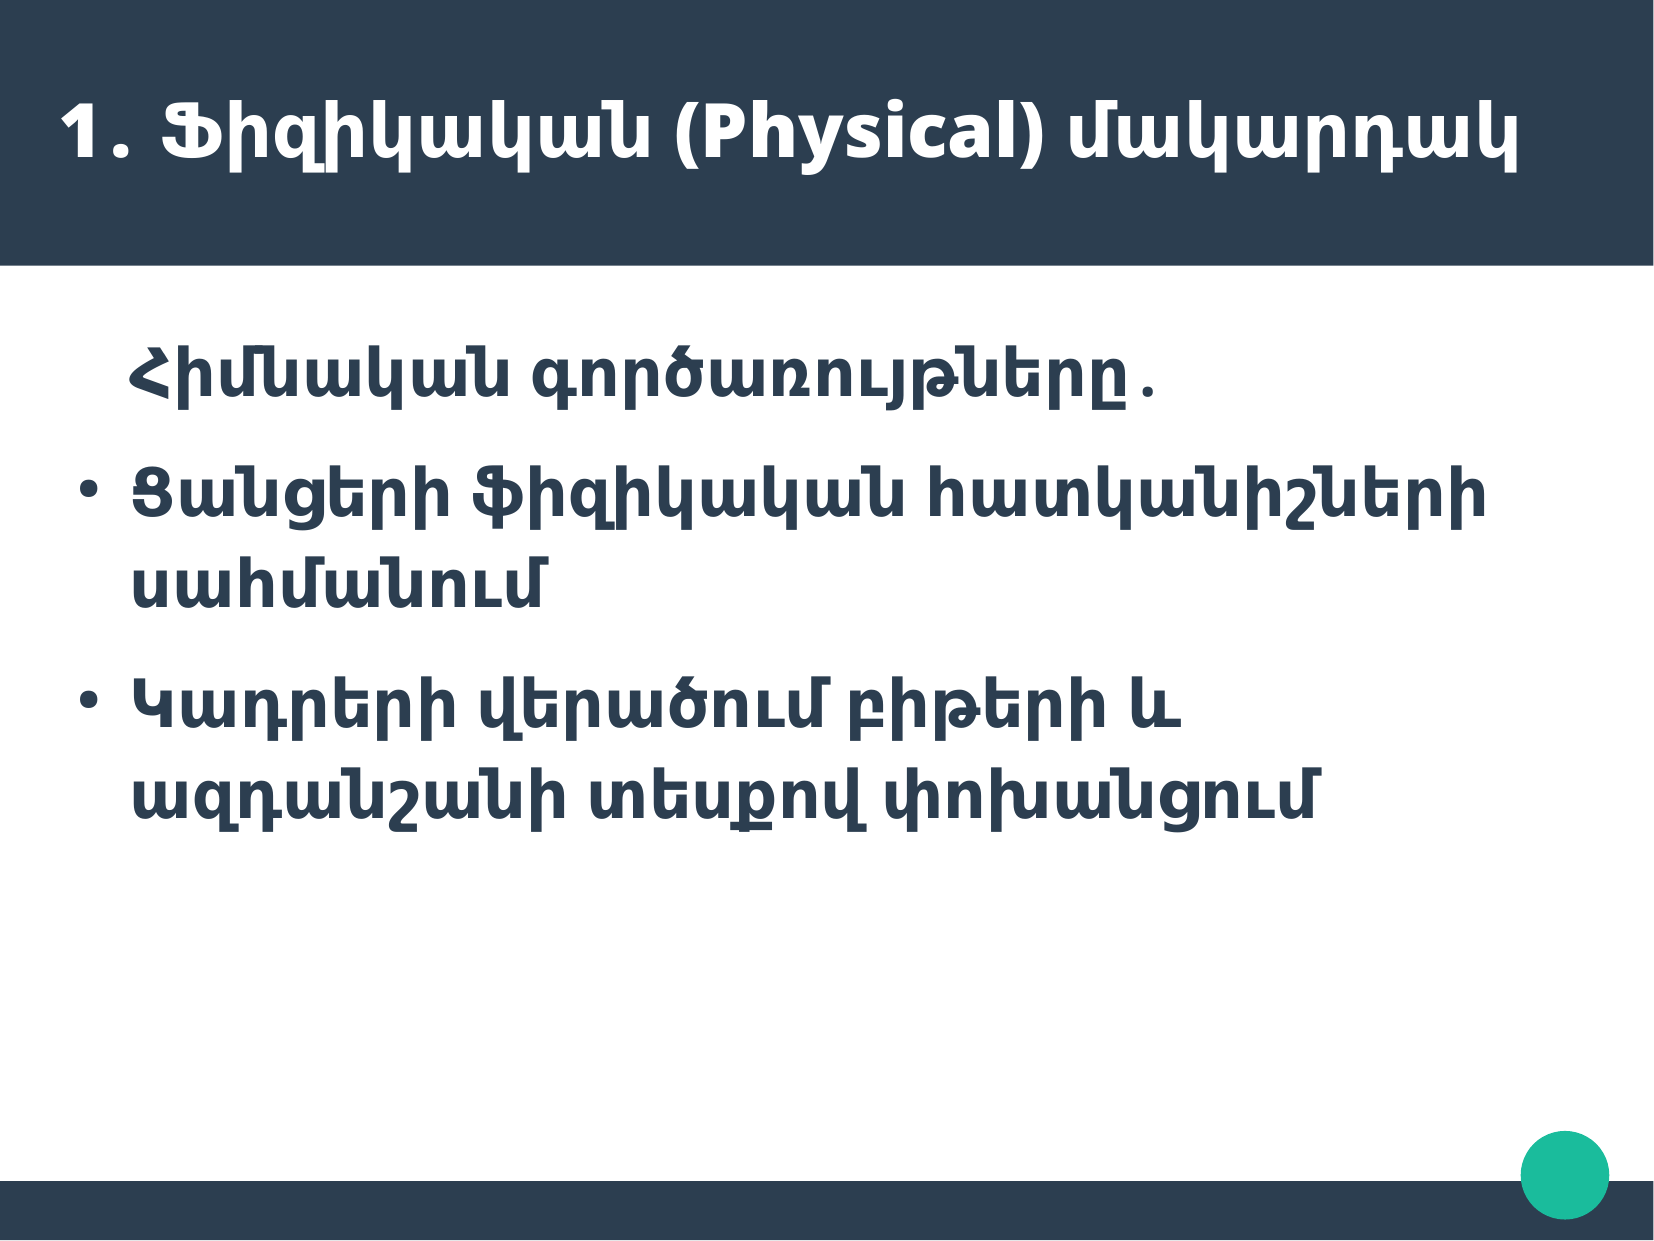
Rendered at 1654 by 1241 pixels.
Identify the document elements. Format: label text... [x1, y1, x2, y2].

list Հիմնական գործառույթները․ Ցանցերի ֆիզիկական հատկանիշների սահմանում Կադրերի վերածում բիթերի և ազդանշանի տեսքով փոխանցում [59, 324, 1595, 1152]
title 1․ Ֆիզիկական (Physical) մակարդակ [59, 49, 1595, 207]
